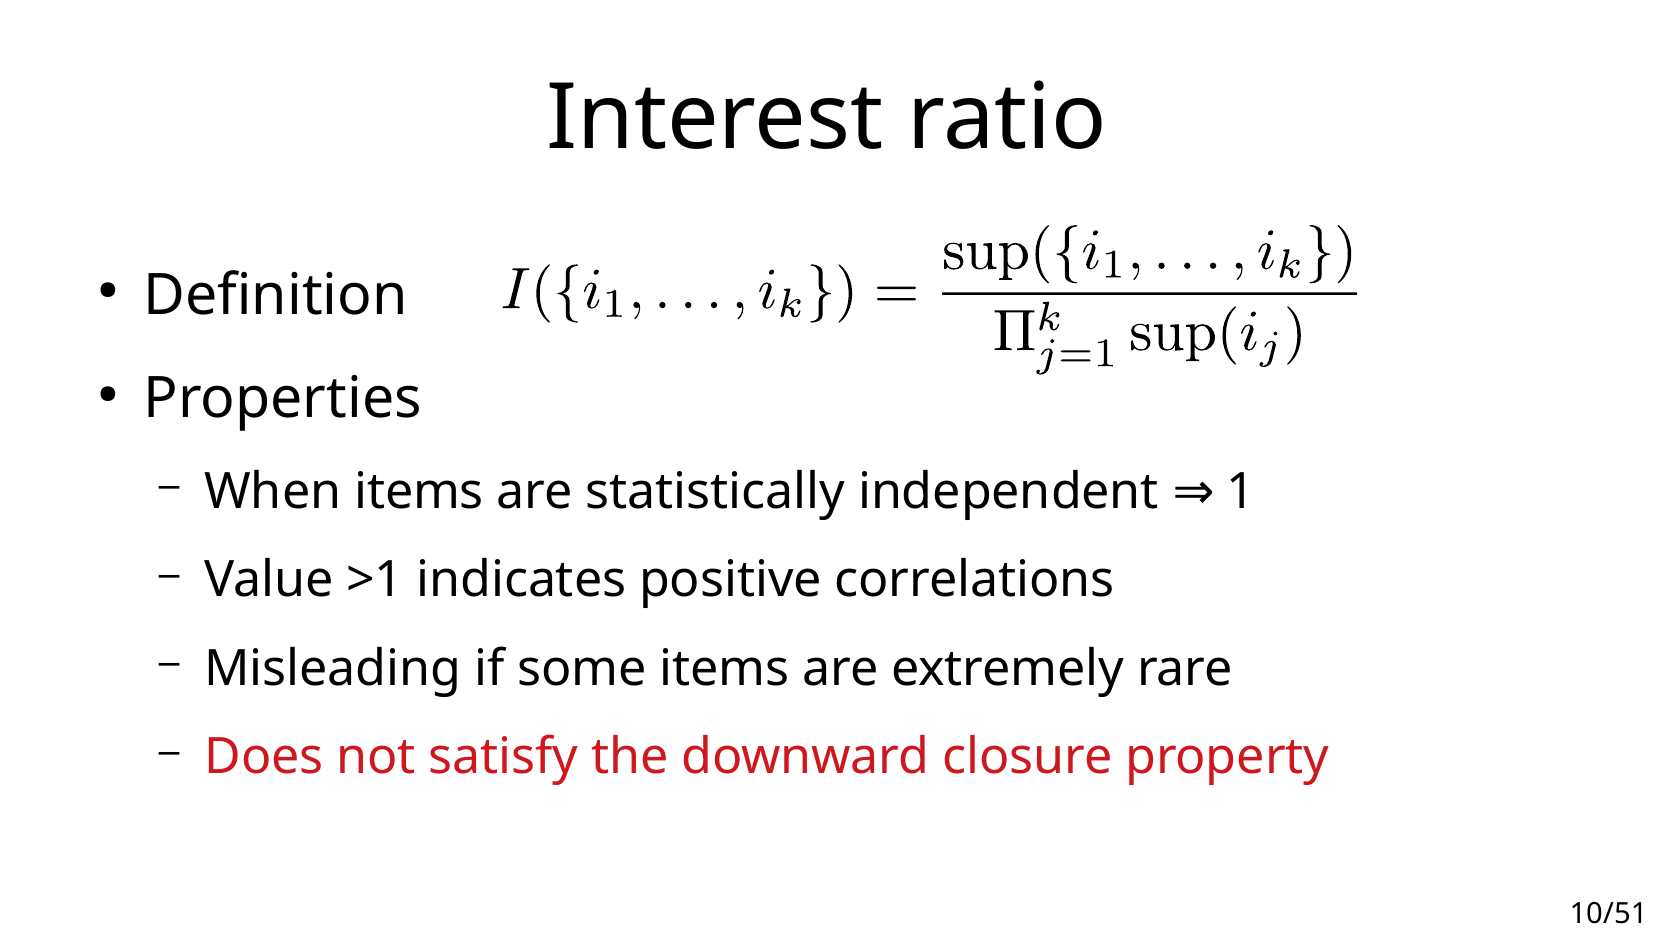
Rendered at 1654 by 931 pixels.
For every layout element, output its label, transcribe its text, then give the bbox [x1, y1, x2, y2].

title Interest ratio [82, 1, 1571, 226]
text_box [500, 225, 1358, 375]
list Definition Properties When items are statistically independent ⇒ 1 Value >1 indicates positive correlations Misleading if some items are extremely rare Does not satisfy the downward closure property [82, 253, 1571, 793]
